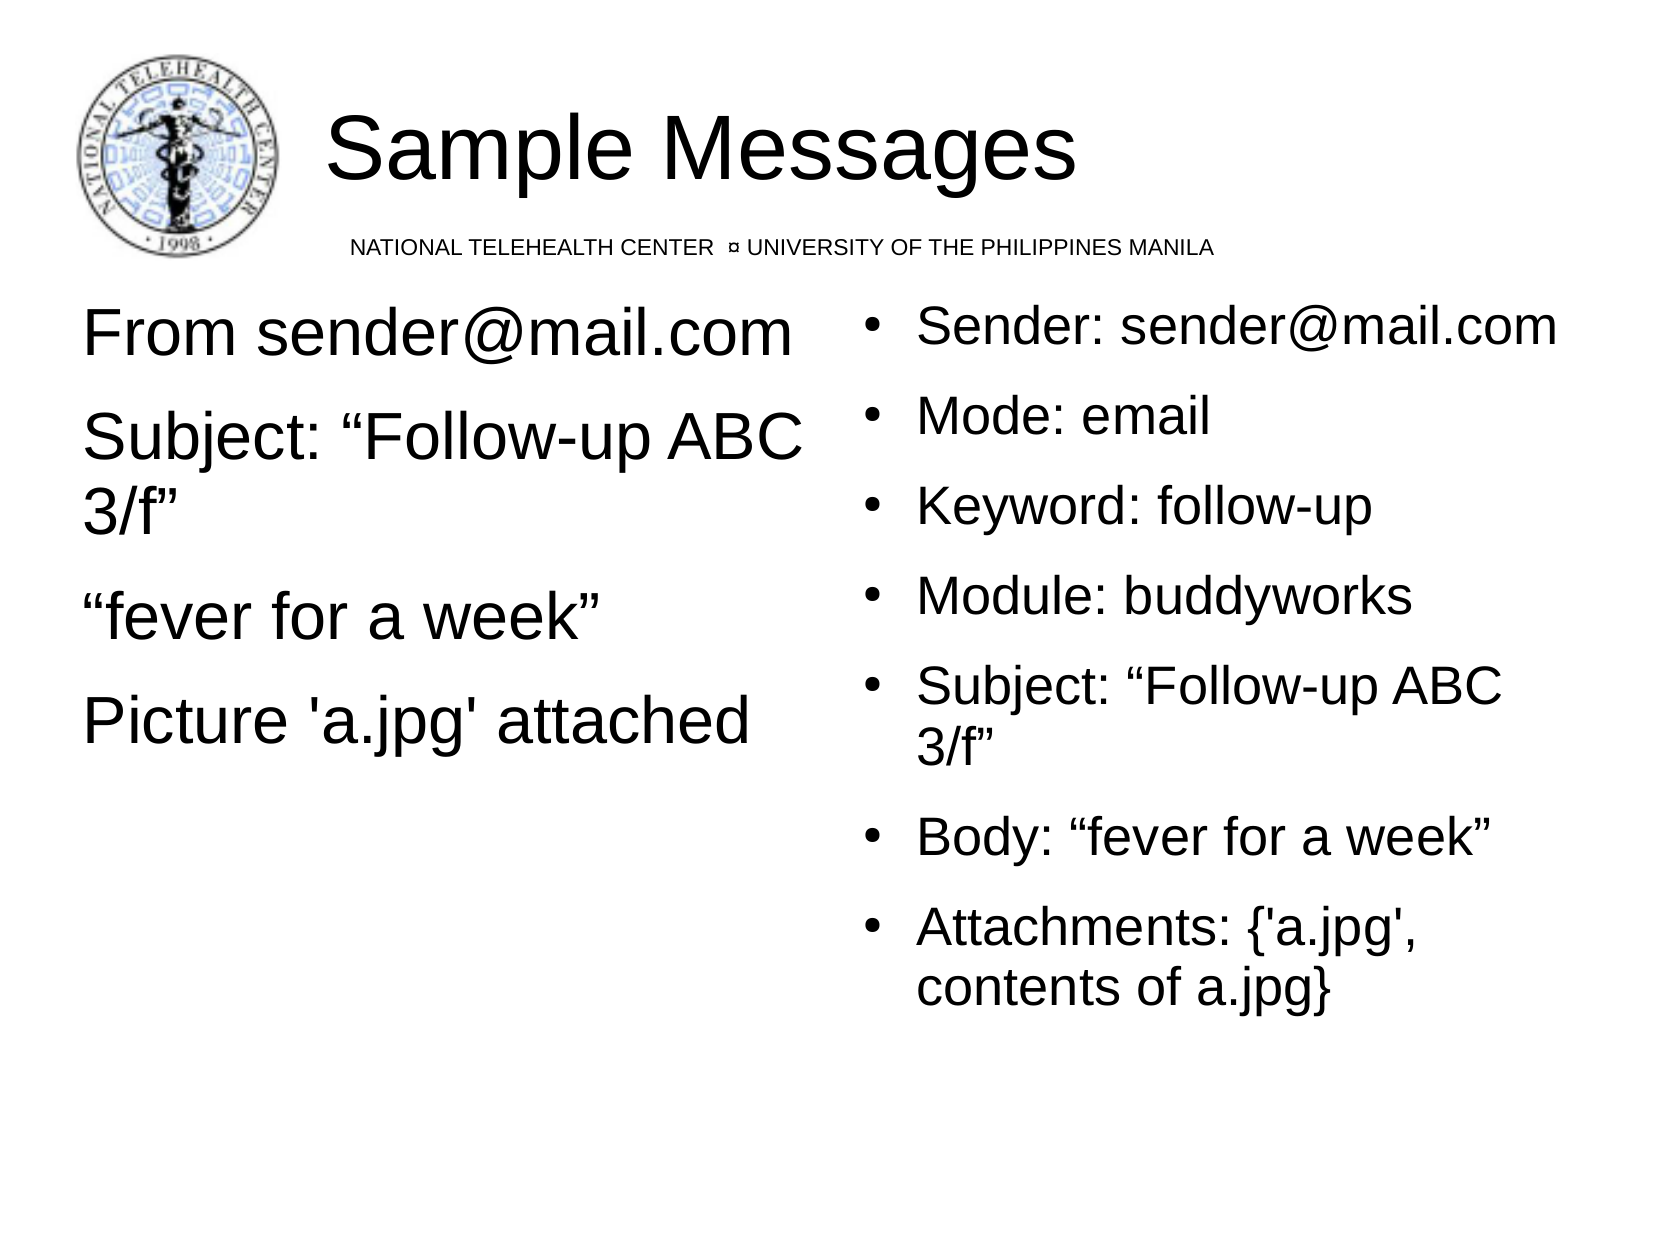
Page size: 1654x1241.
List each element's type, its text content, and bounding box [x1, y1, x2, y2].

list From sender@mail.com Subject: “Follow-up ABC 3/f” “fever for a week” Picture 'a.jpg' attached [82, 295, 809, 1109]
picture [75, 53, 282, 261]
title Sample Messages [324, 59, 1571, 237]
list Sender: sender@mail.com Mode: email Keyword: follow-up Module: buddyworks Subject: “Follow-up ABC 3/f” Body: “fever for a week” Attachments: {'a.jpg', contents of a.jpg} [845, 295, 1572, 1094]
